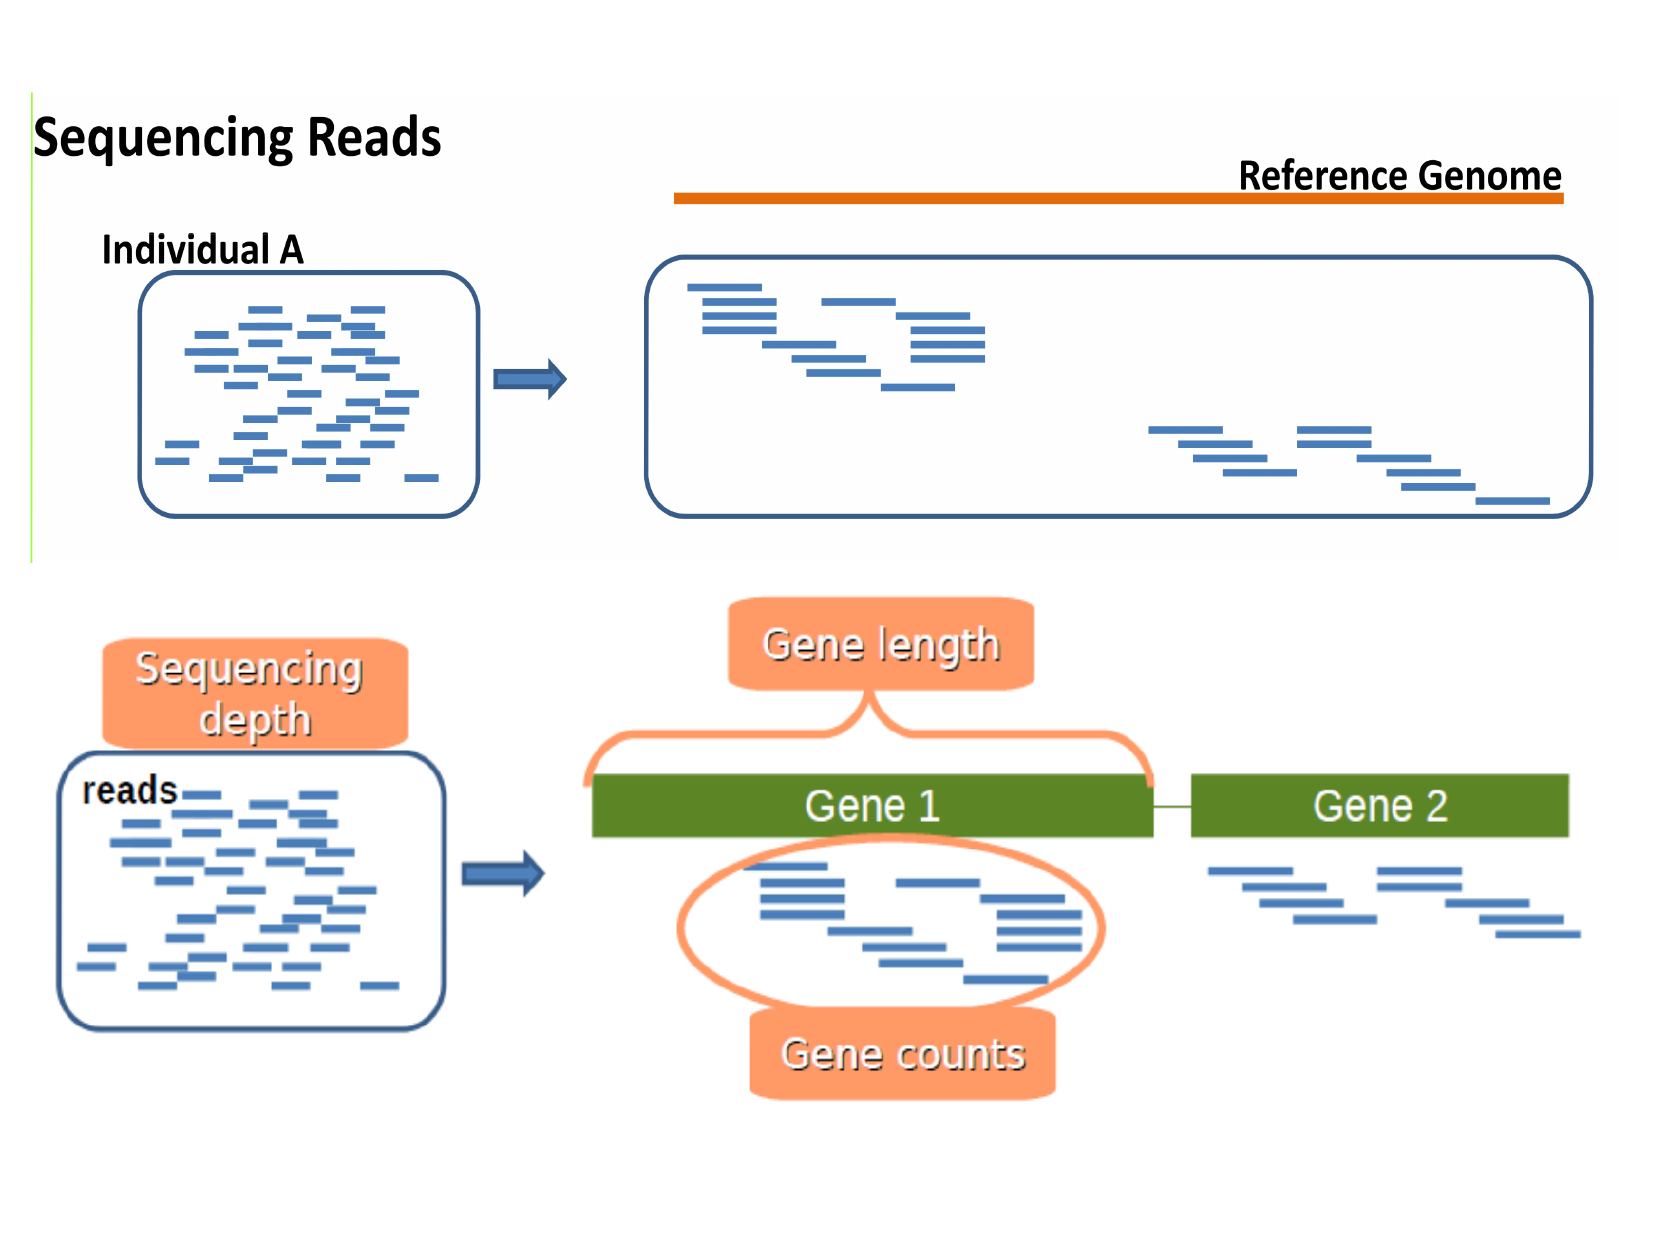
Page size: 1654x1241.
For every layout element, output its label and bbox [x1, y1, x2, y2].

picture [30, 92, 1621, 563]
picture [30, 575, 1621, 1143]
